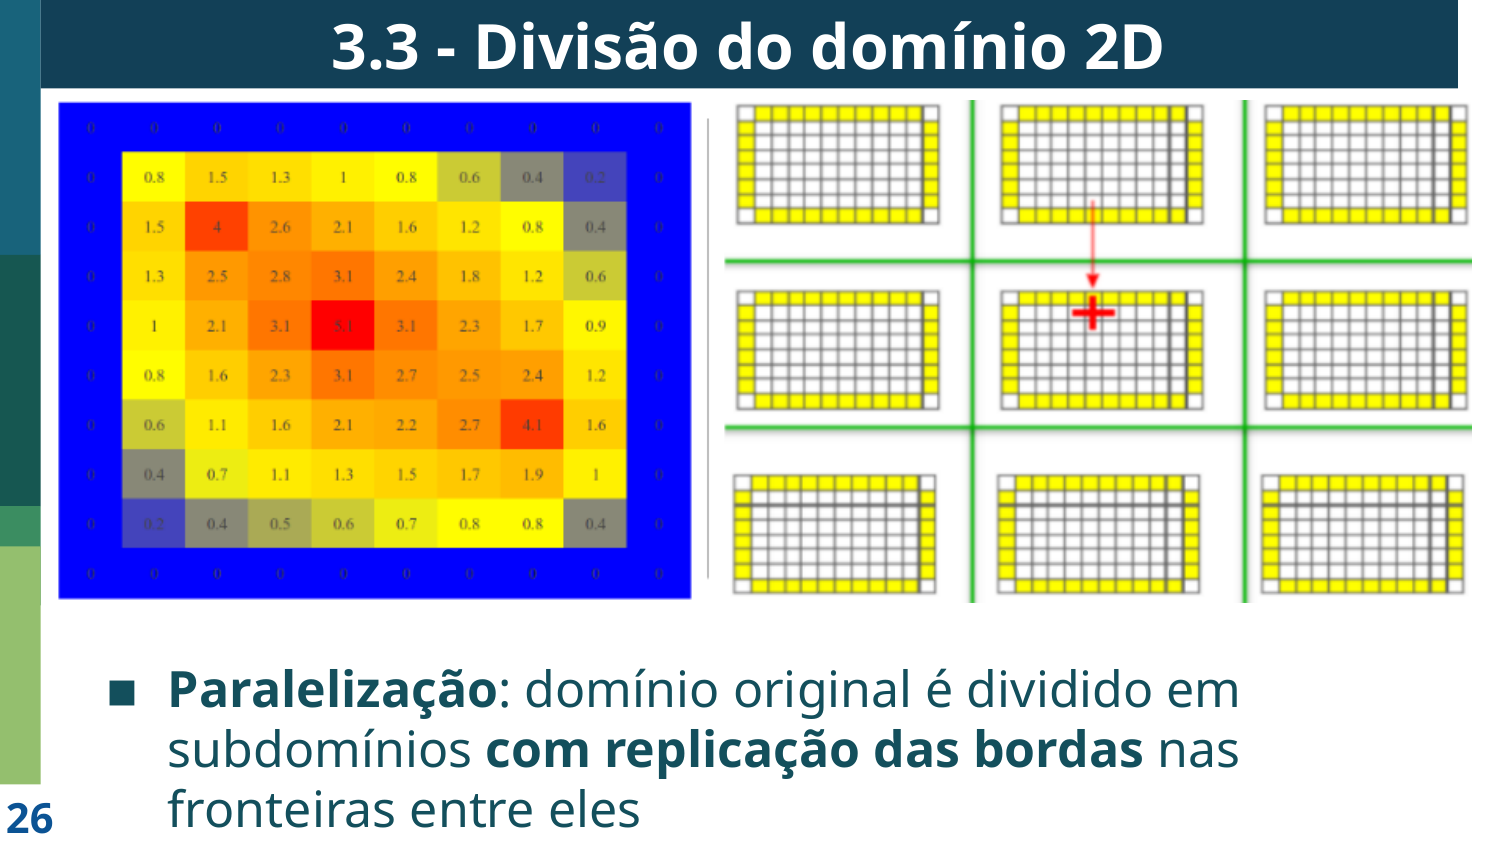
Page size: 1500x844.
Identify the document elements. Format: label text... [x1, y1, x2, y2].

picture [54, 100, 1472, 603]
slide_number <number> [0, 785, 59, 844]
title 3.3 - Divisão do domínio 2D [40, 0, 1459, 89]
list Paralelização: domínio original é dividido em subdomínios com replicação das bordas nas fronteiras entre eles [77, 679, 1495, 816]
